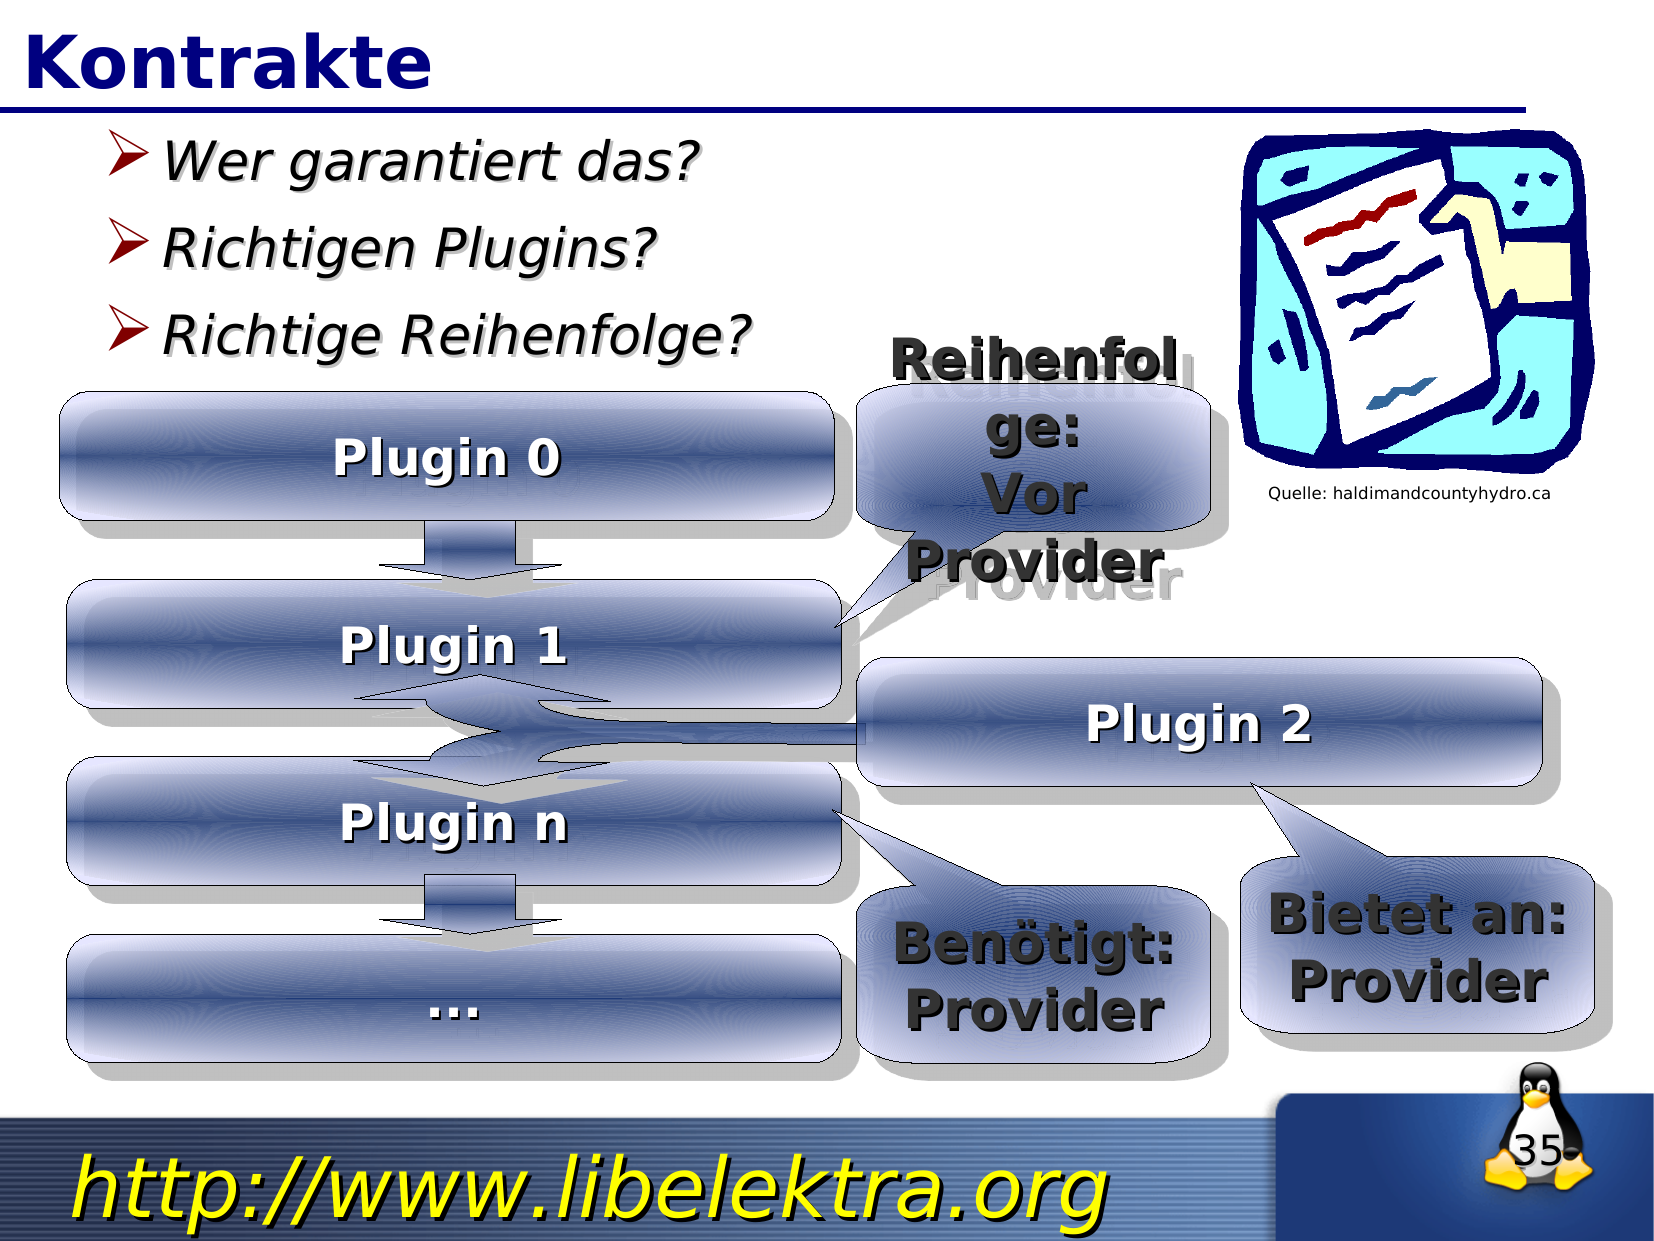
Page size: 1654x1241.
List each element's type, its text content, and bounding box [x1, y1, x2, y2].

text_box Bietet an: Provider [1240, 782, 1595, 1034]
text_box Kontrakte [22, 14, 1611, 111]
text_box Plugin 1 [66, 579, 842, 709]
text_box <Nummer> [1312, 1122, 1565, 1178]
text_box [379, 520, 562, 580]
text_box Reihenfolge: Vor Provider [834, 383, 1211, 628]
text_box Plugin 2 [856, 657, 1543, 787]
text_box [353, 674, 856, 787]
text_box Benötigt: Provider [832, 809, 1211, 1064]
text_box Plugin 0 [59, 391, 835, 521]
picture [1238, 128, 1595, 484]
text_box Quelle: haldimandcountyhydro.ca [1268, 482, 1553, 502]
text_box ... [66, 934, 842, 1063]
picture [0, 1061, 1654, 1241]
list Wer garantiert das? Richtigen Plugins? Richtige Reihenfolge? [88, 118, 785, 378]
text_box Plugin n [66, 756, 842, 886]
text_box [379, 874, 562, 935]
